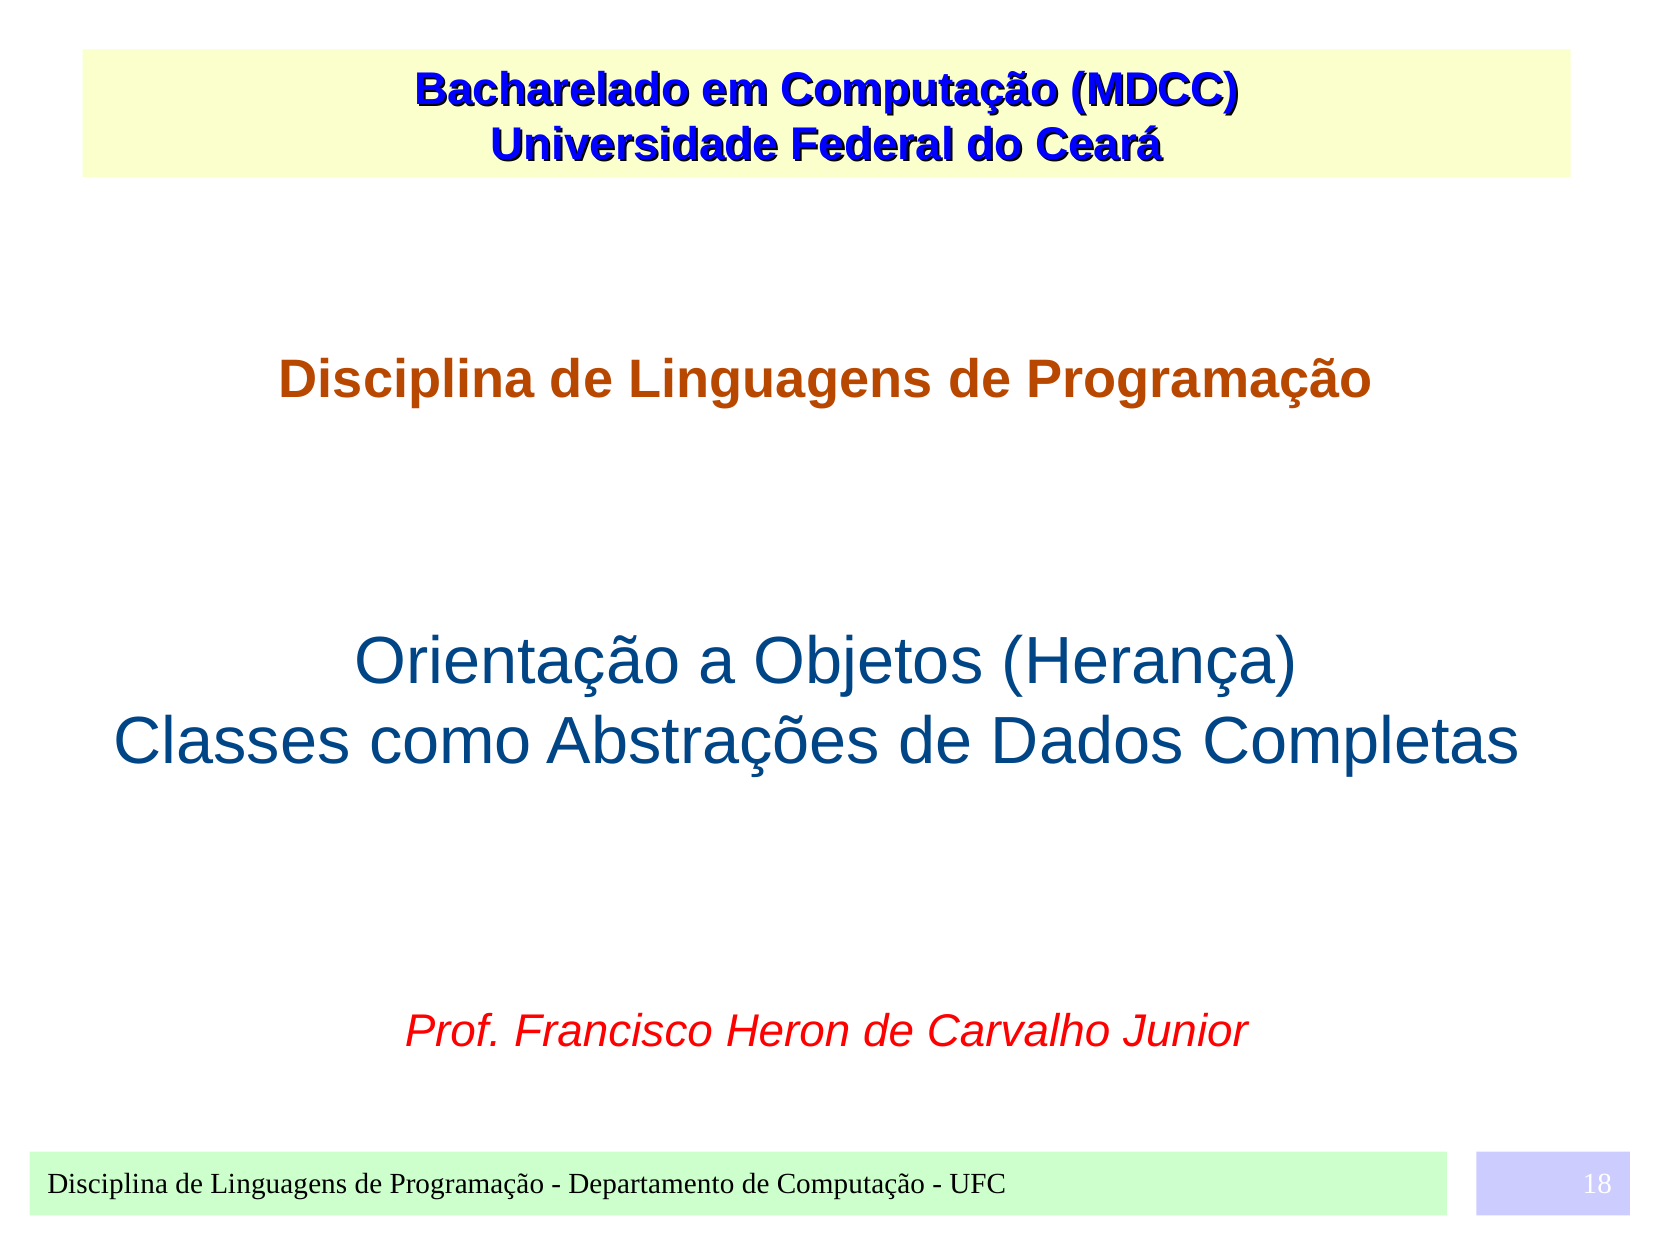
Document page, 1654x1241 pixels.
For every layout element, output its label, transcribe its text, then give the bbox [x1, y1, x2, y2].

title Bacharelado em Computação (MDCC) Universidade Federal do Ceará [82, 49, 1571, 178]
subtitle Disciplina de Linguagens de Programação Orientação a Objetos (Herança) Classes como Abstrações de Dados Completas Prof. Francisco Heron de Carvalho Junior [82, 290, 1571, 1109]
